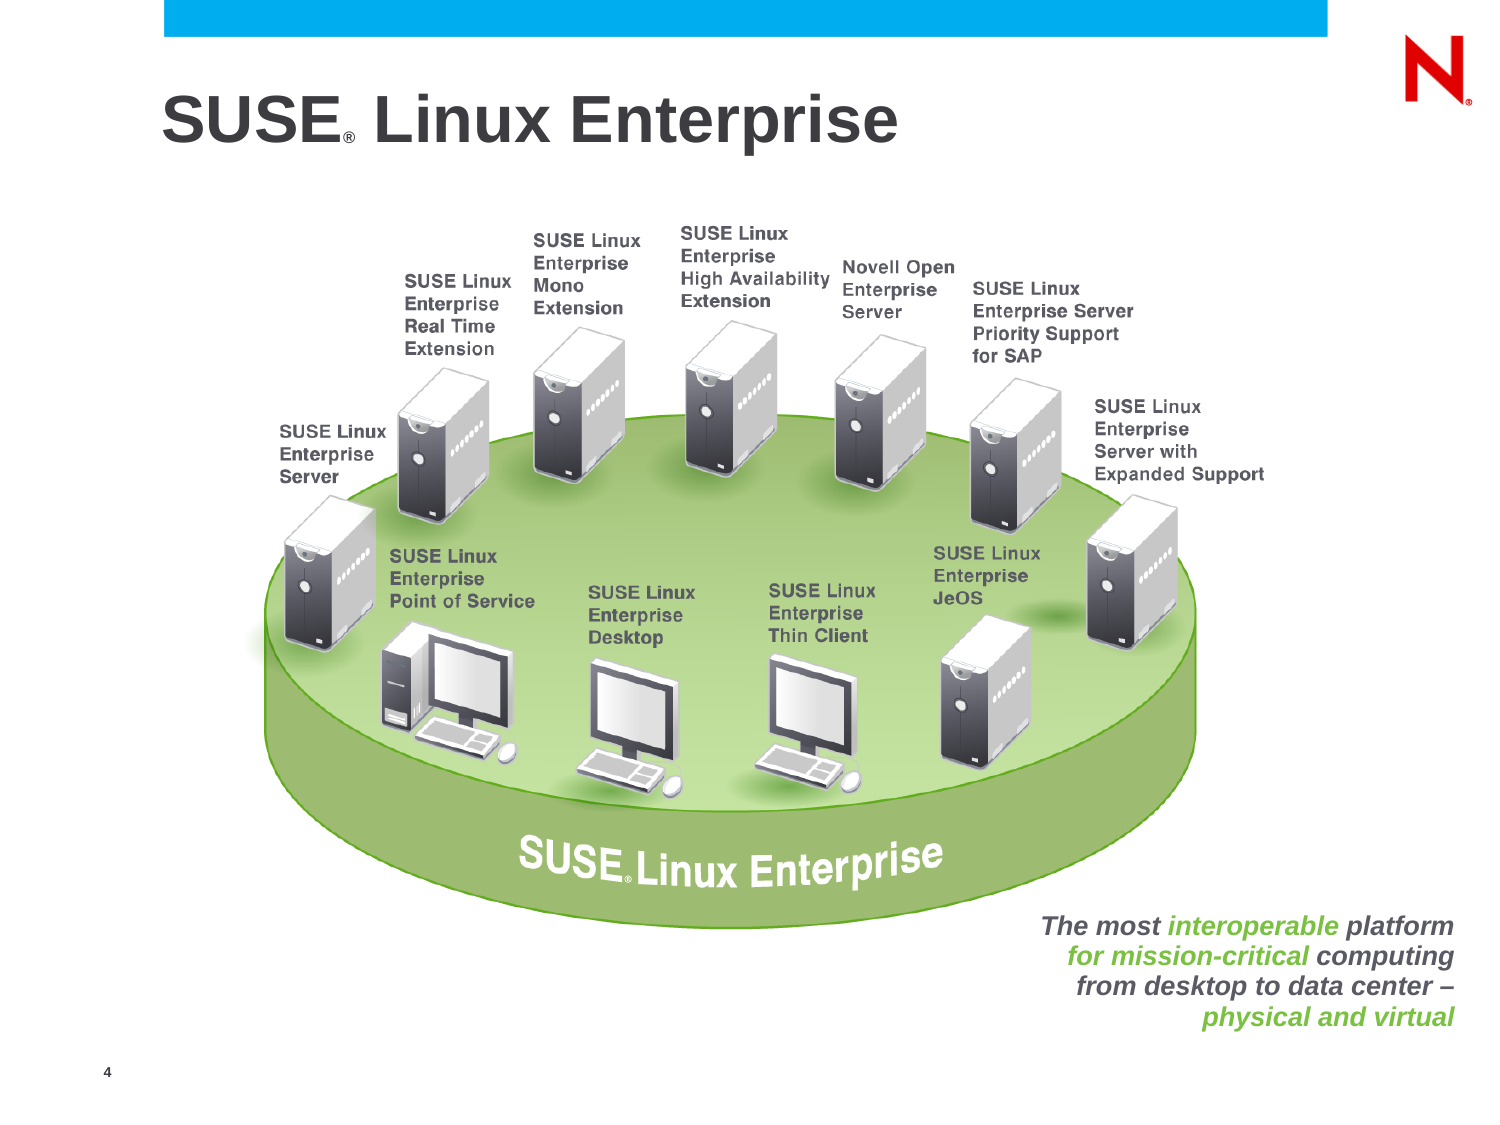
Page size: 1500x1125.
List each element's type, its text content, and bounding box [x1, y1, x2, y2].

text_box The most interoperable platform for mission-critical computing from desktop to data center – physical and virtual [1022, 903, 1473, 1074]
picture [246, 220, 1274, 959]
text_box SUSE® Linux Enterprise [161, 41, 1383, 205]
picture [1403, 32, 1473, 107]
